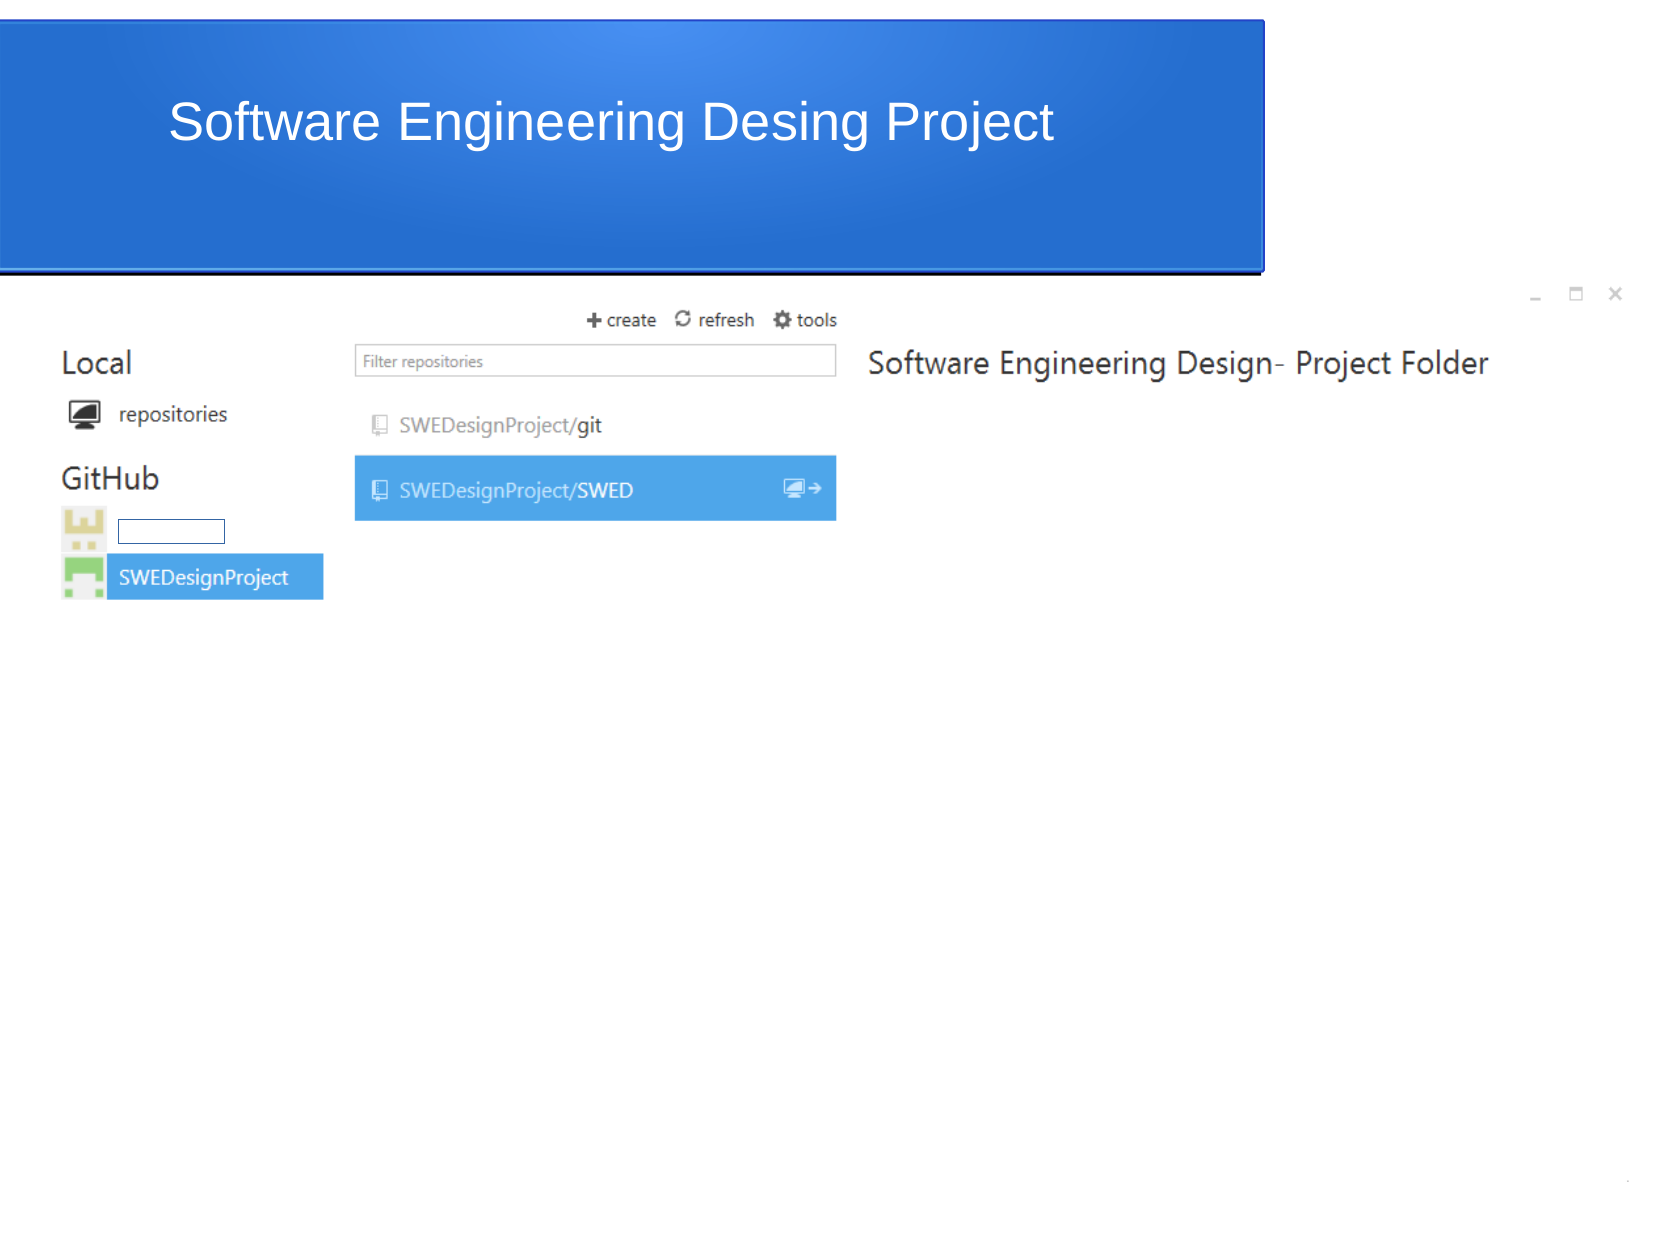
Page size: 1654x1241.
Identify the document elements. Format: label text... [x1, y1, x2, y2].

picture [35, 283, 1630, 1182]
text_box Software Engineering Desing Project [153, 83, 1134, 201]
text_box [118, 519, 225, 544]
